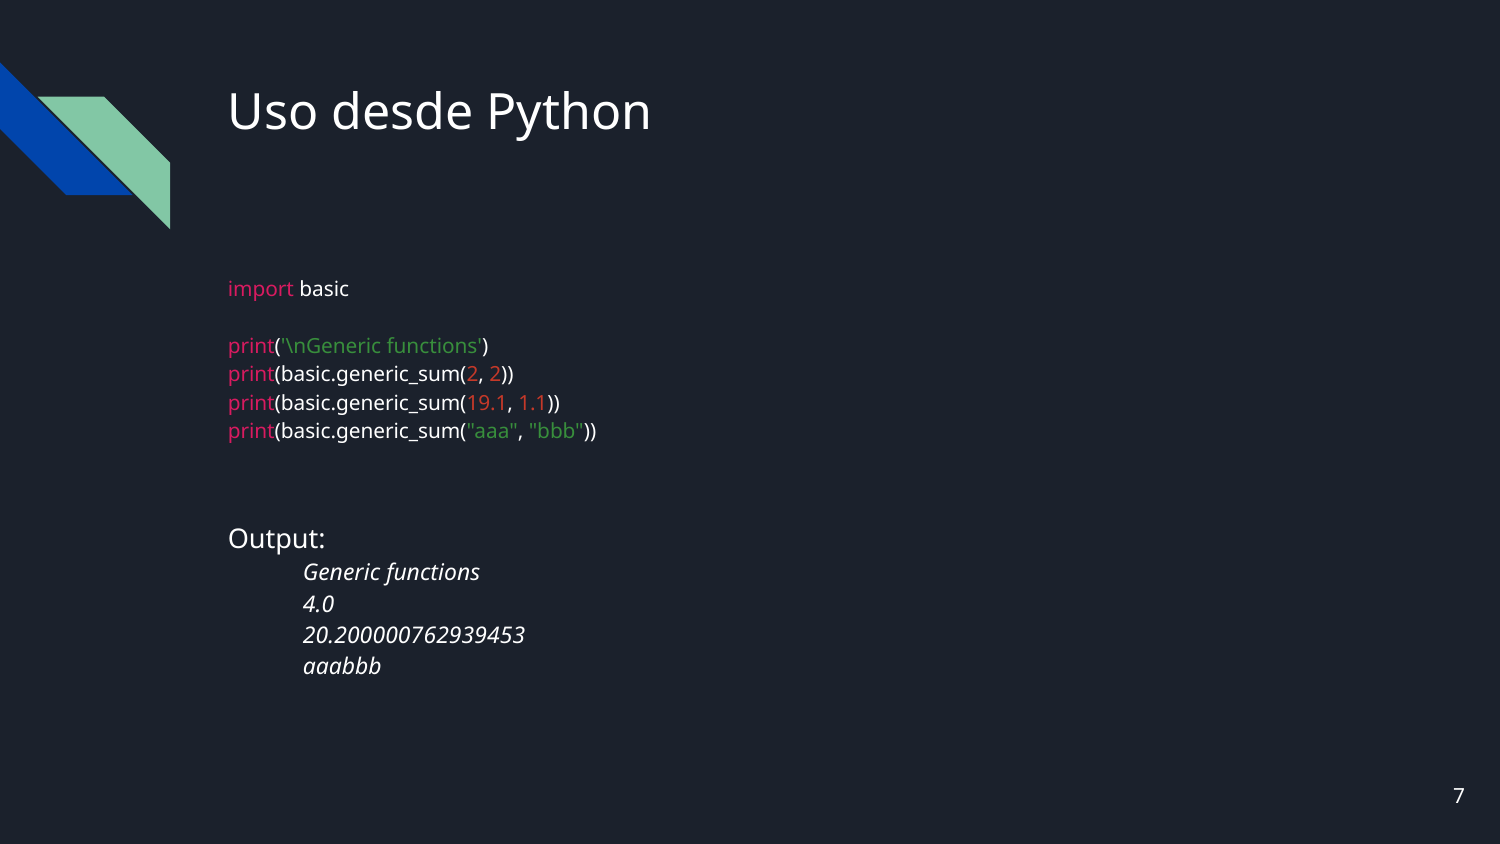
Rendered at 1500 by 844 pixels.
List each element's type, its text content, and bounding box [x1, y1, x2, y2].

list import basic print('\nGeneric functions') print(basic.generic_sum(2, 2)) print(basic.generic_sum(19.1, 1.1)) print(basic.generic_sum("aaa", "bbb")) Output: Generic functions 4.0 20.200000762939453 aaabbb [212, 257, 1368, 735]
title Uso desde Python [212, 64, 1368, 215]
slide_number <number> [1389, 764, 1480, 830]
